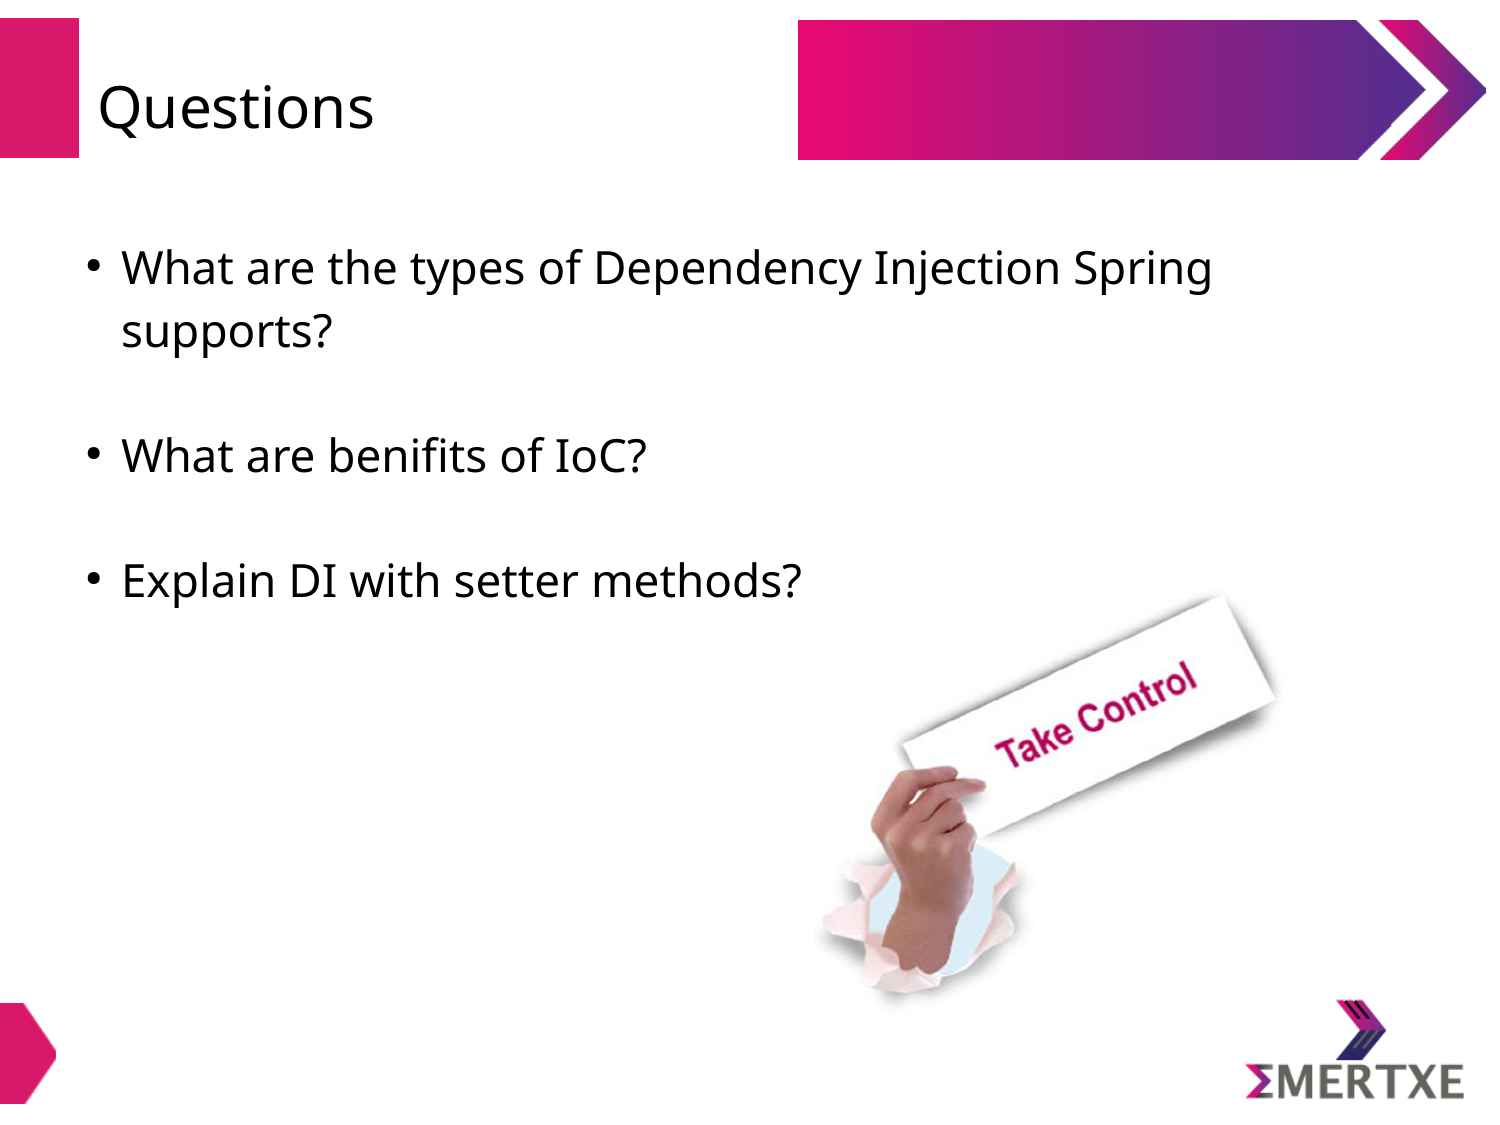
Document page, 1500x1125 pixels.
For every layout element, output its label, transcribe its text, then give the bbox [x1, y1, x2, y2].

picture [814, 578, 1465, 1099]
text_box What are the types of Dependency Injection Spring supports? What are benifits of IoC? Explain DI with setter methods? [70, 177, 1430, 689]
picture [798, 20, 1486, 160]
text_box Questions [82, 59, 780, 142]
